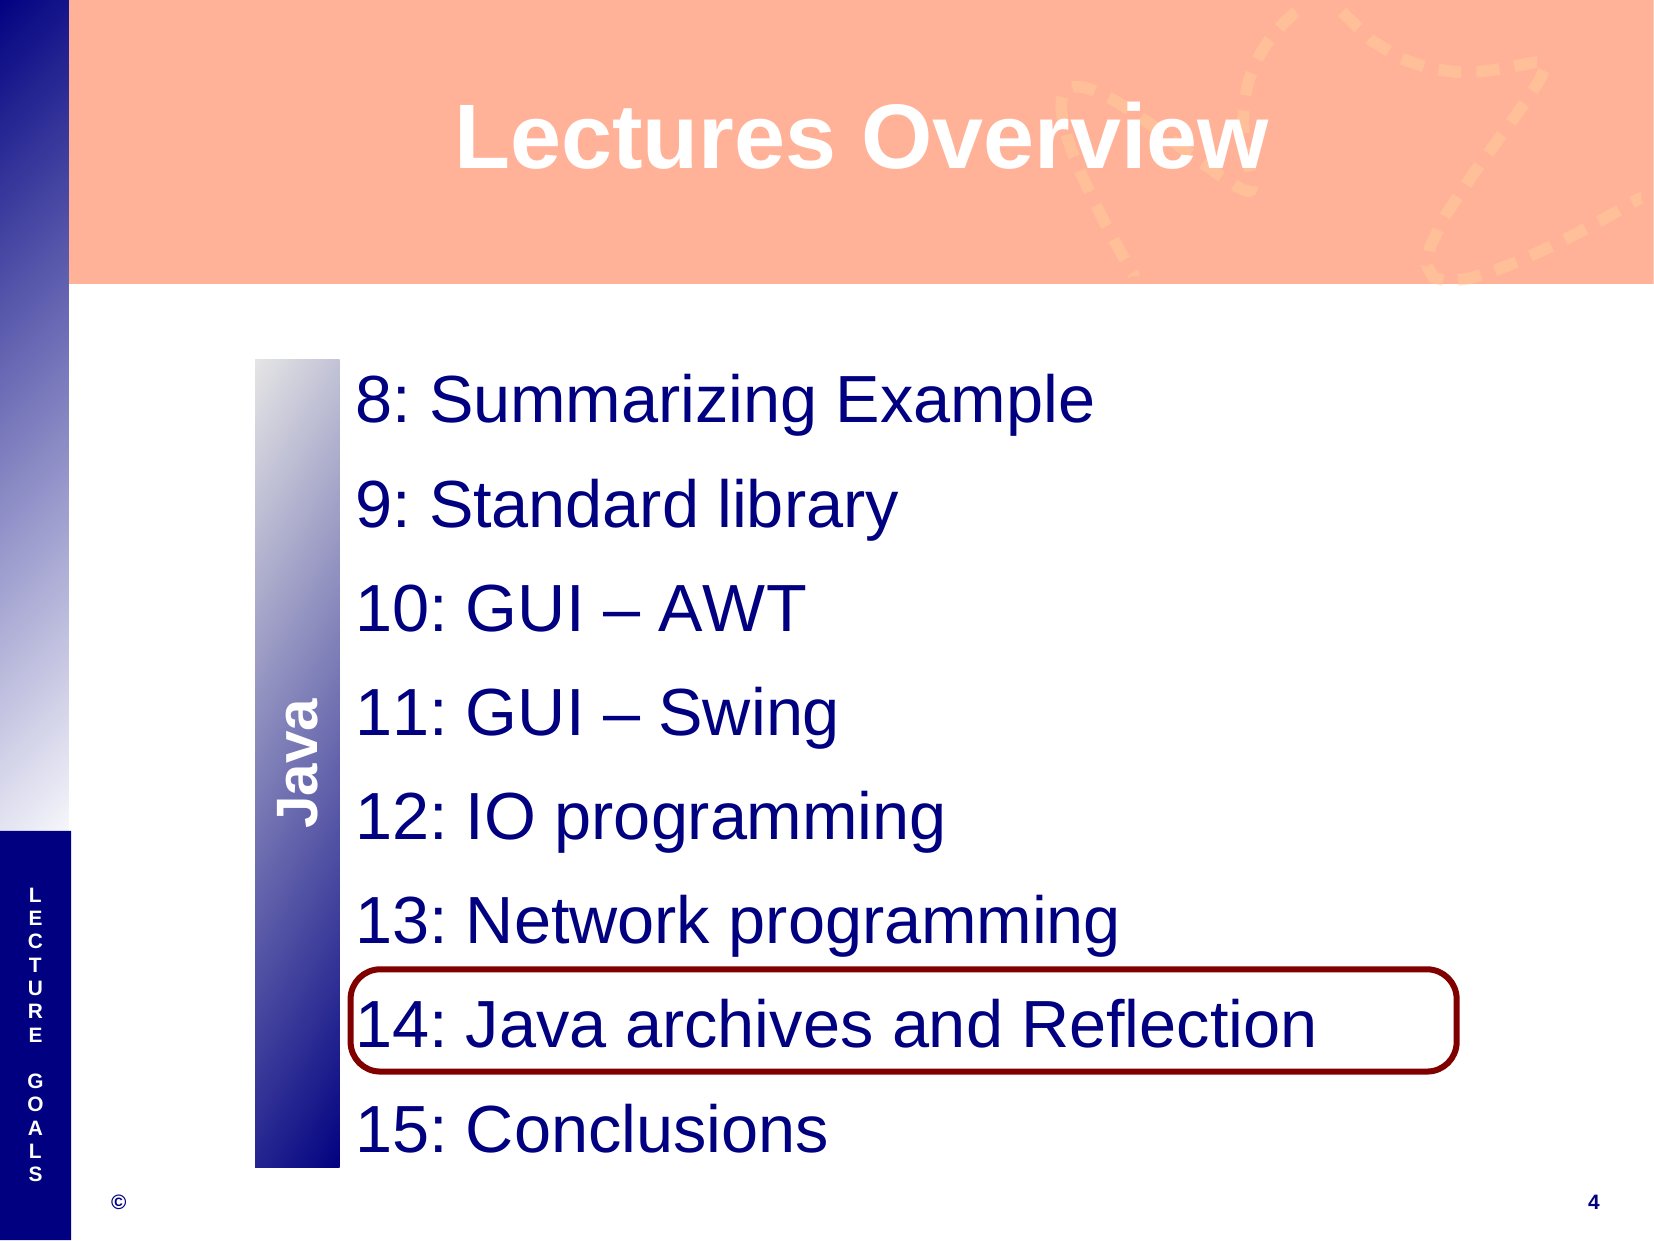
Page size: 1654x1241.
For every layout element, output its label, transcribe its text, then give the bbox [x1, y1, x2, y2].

list 8: Summarizing Example 9: Standard library 10: GUI – AWT 11: GUI – Swing 12: IO programming 13: Network programming 14: Java archives and Reflection 15: Conclusions [340, 362, 1383, 1167]
text_box Java [255, 359, 340, 1168]
list 8: Summarizing Example 9: Standard library 10: GUI – AWT 11: GUI – Swing 12: IO programming 13: Network programming 14: Java archives and Reflection 15: Conclusions [354, 973, 1383, 1068]
text_box L E C T U R E G O A L S [0, 829, 71, 1241]
title Lectures Overview [70, 33, 1654, 241]
